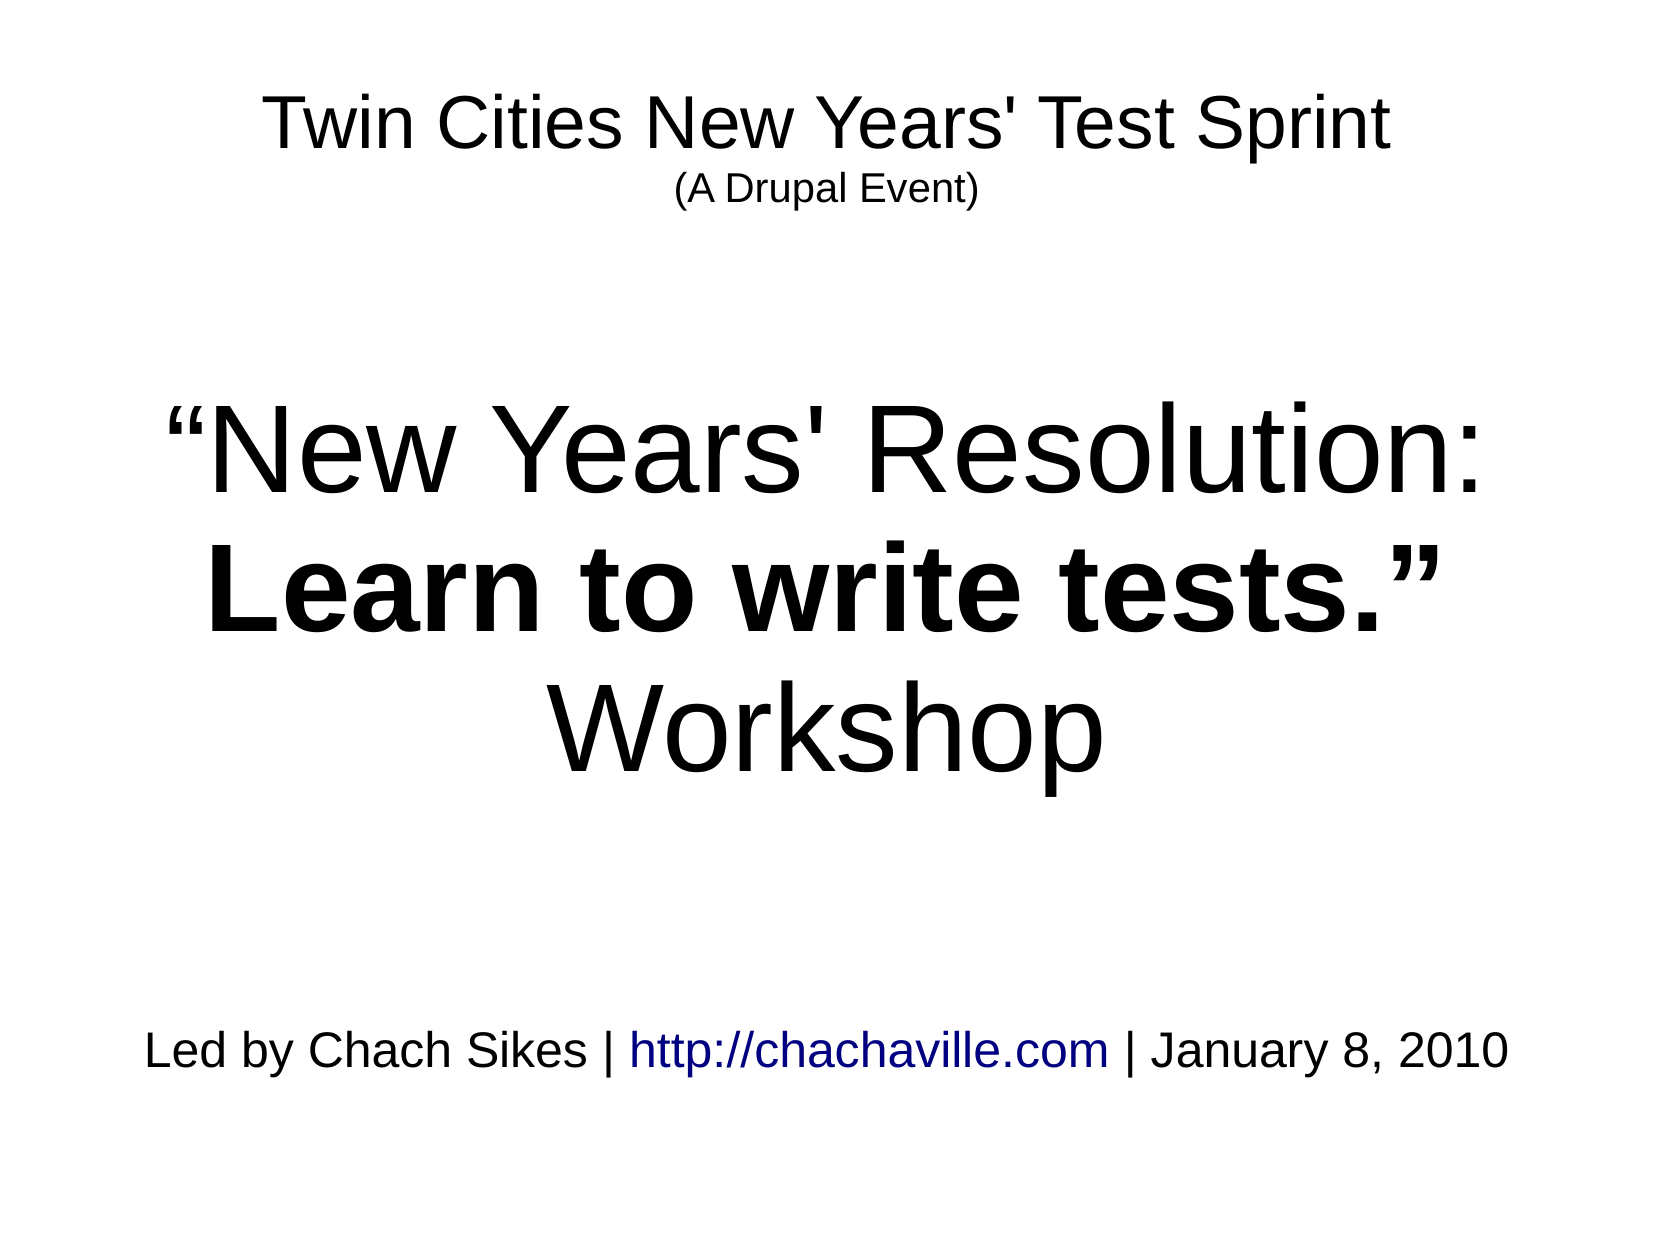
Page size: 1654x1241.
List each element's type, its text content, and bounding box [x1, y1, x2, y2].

subtitle Twin Cities New Years' Test Sprint (A Drupal Event) “New Years' Resolution: Learn to write tests.” Workshop Led by Chach Sikes | http://chachaville.com | January 8, 2010 [82, 56, 1571, 1102]
